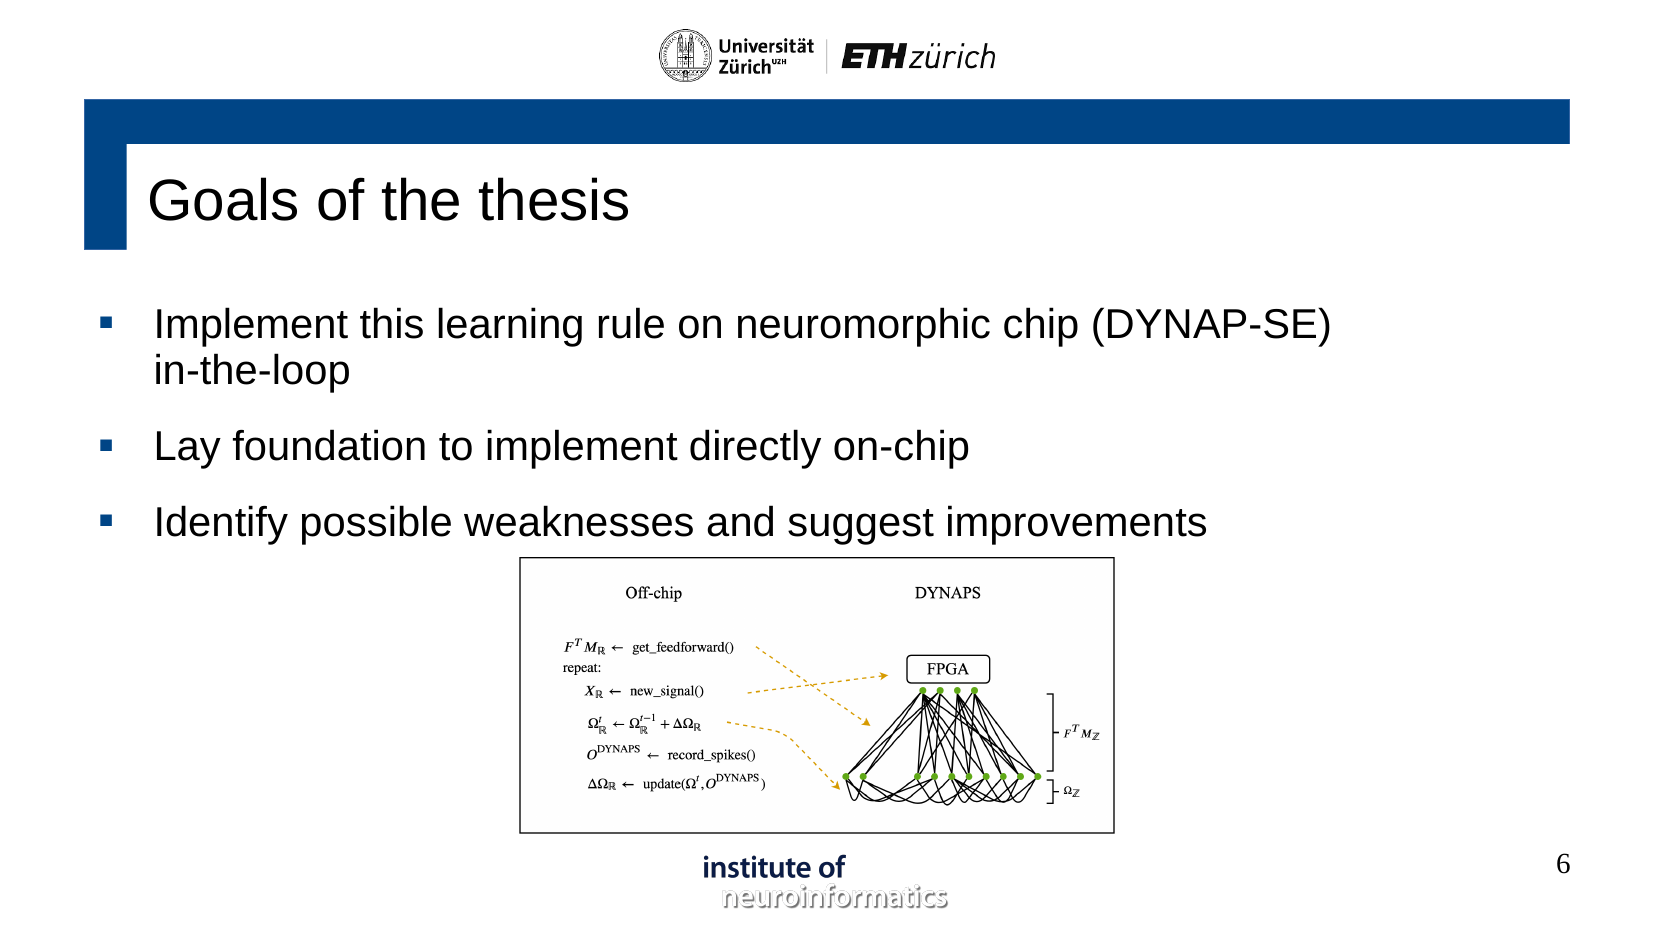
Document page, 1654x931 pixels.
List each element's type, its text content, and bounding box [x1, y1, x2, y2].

picture [702, 852, 951, 911]
list Implement this learning rule on neuromorphic chip (DYNAP-SE) in-the-loop Lay foundation to implement directly on-chip Identify possible weaknesses and suggest improvements [82, 300, 1571, 840]
picture [659, 29, 995, 82]
picture [515, 556, 1139, 837]
title Goals of the thesis [147, 159, 1175, 243]
